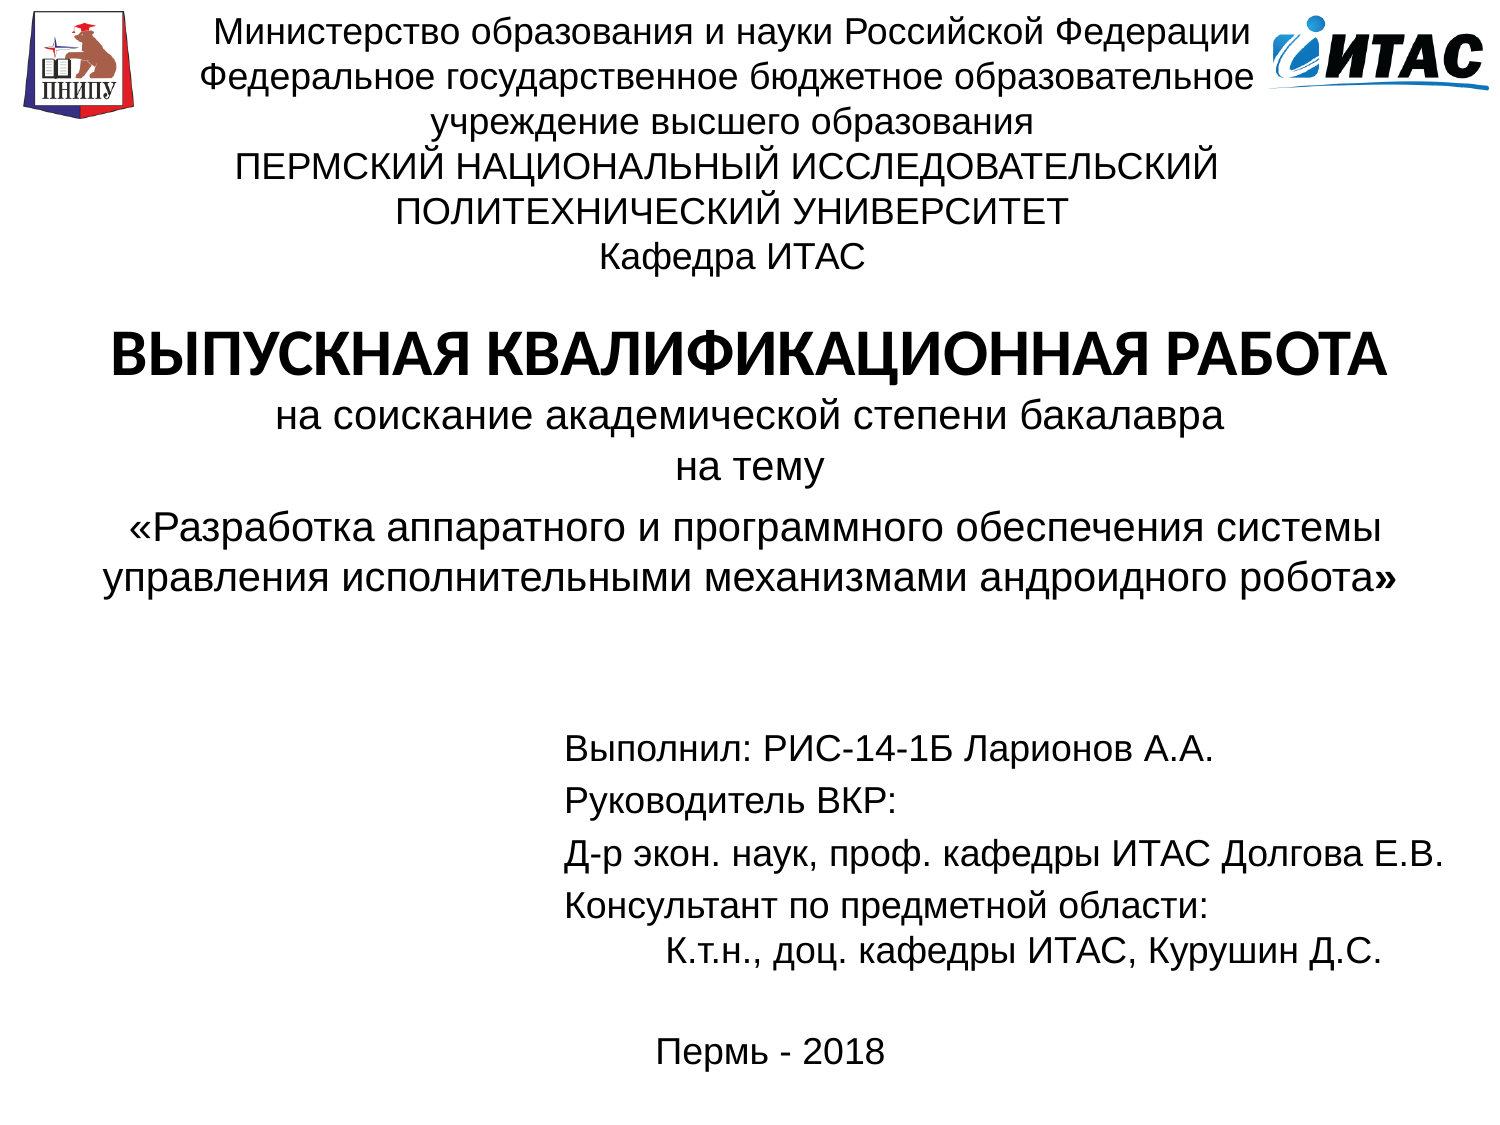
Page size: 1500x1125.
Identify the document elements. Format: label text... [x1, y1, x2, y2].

text_box Пермь - 2018 [640, 1019, 901, 1080]
subtitle Выполнил: РИС-14-1Б Ларионов А.А. Руководитель ВКР: Д-р экон. наук, проф. кафедры ИТАС Долгова Е.В. Консультант по предметной области: К.т.н., доц. кафедры ИТАС, Курушин Д.С. [549, 716, 1500, 1009]
text_box «Разработка аппаратного и программного обеспечения системы управления исполнительными механизмами андроидного робота» [0, 492, 1500, 607]
picture [23, 11, 134, 119]
title ВЫПУСКНАЯ КВАЛИФИКАЦИОННАЯ РАБОТА на соискание академической степени бакалавра на тему [0, 292, 1500, 492]
text_box Министерство образования и науки Российской Федерации Федеральное государственное бюджетное образовательное учреждение высшего образования ПЕРМСКИЙ НАЦИОНАЛЬНЫЙ ИССЛЕДОВАТЕЛЬСКИЙ ПОЛИТЕХНИЧЕСКИЙ УНИВЕРСИТЕТ Кафедра ИТАС [140, 0, 1325, 285]
picture [1325, 13, 1489, 94]
